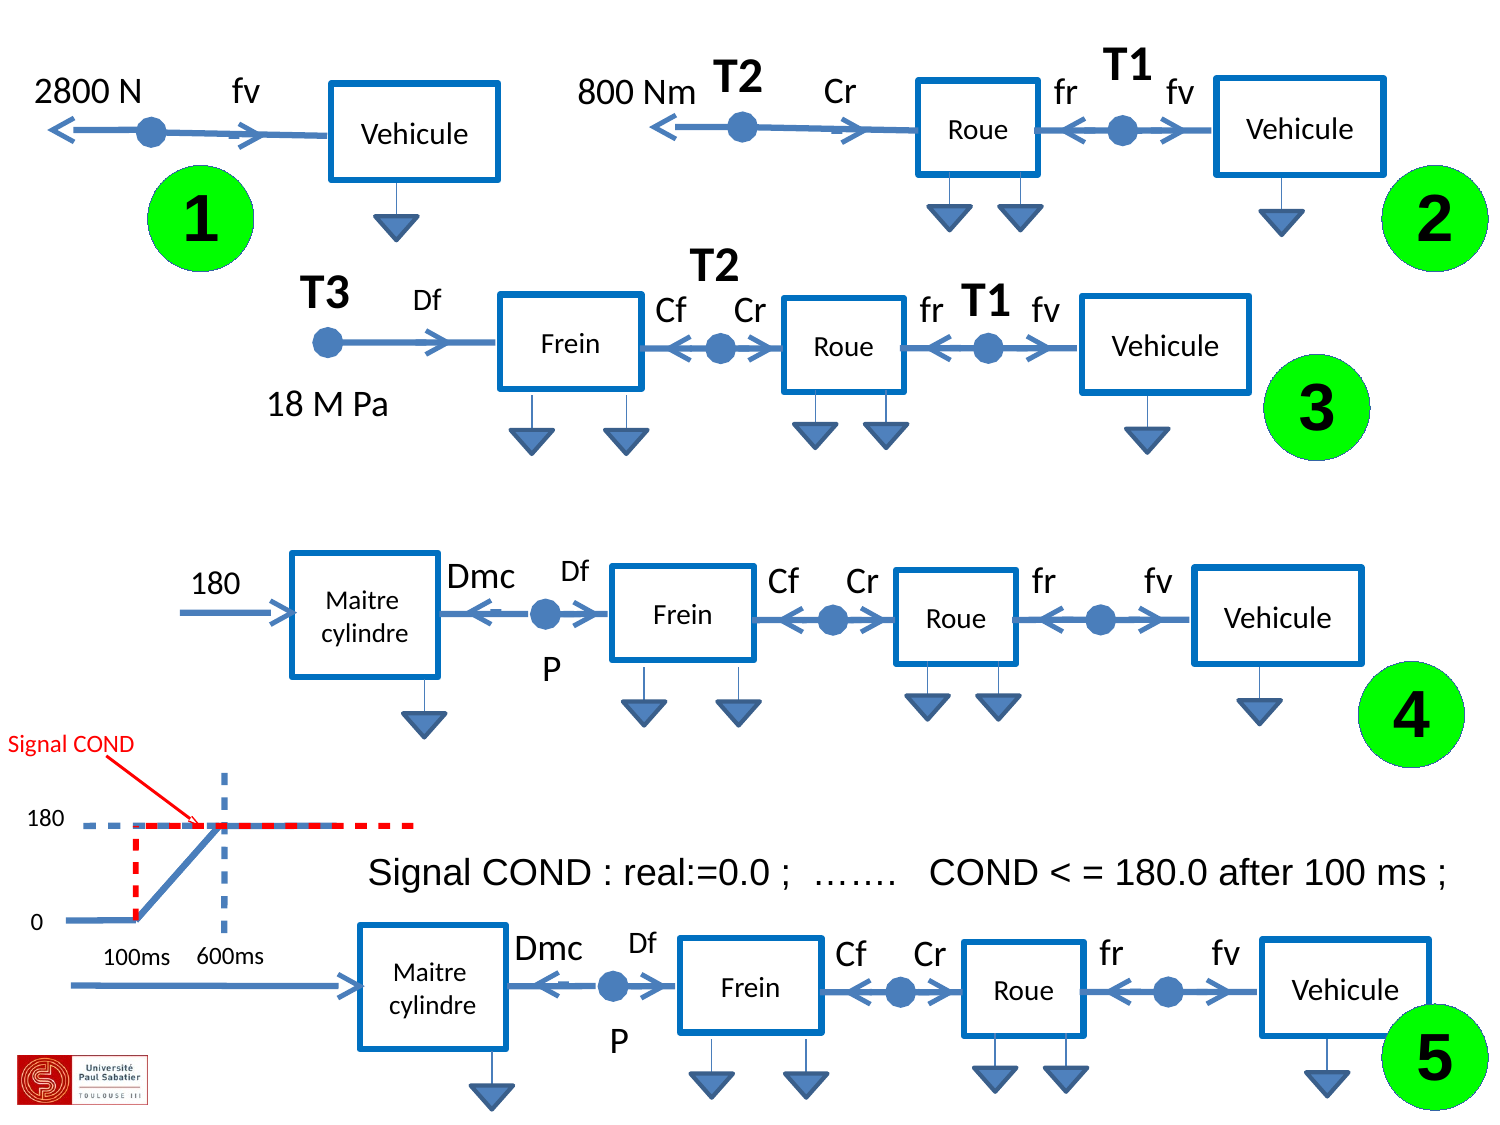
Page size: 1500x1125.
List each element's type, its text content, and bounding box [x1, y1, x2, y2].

text_box fr [1006, 548, 1082, 609]
text_box Dmc [489, 915, 608, 976]
text_box 100ms [87, 933, 181, 978]
text_box 4 [1358, 661, 1465, 768]
text_box fr [894, 277, 944, 338]
text_box Cr [892, 921, 968, 982]
text_box [1260, 210, 1303, 236]
text_box Frein [612, 566, 754, 661]
text_box fv [208, 58, 284, 119]
picture [17, 1055, 148, 1105]
text_box 800 Nm [556, 59, 696, 120]
text_box 5 [1381, 1003, 1489, 1111]
text_box Vehicule [1216, 78, 1384, 175]
text_box Cr [756, 277, 788, 338]
text_box Cf [813, 921, 889, 982]
text_box Df [390, 271, 465, 324]
text_box 180 [132, 553, 298, 609]
text_box [973, 1067, 1017, 1092]
text_box P [527, 636, 577, 697]
text_box Cr [803, 58, 878, 119]
text_box [622, 701, 666, 726]
text_box fv [1121, 548, 1196, 609]
text_box Frein [499, 294, 642, 389]
text_box [999, 206, 1042, 231]
text_box fv [1170, 59, 1218, 120]
text_box fv [1188, 921, 1264, 981]
text_box [977, 695, 1020, 720]
text_box T1 [944, 271, 1028, 362]
text_box 600ms [181, 932, 280, 978]
text_box 3 [1263, 354, 1371, 461]
text_box [375, 216, 418, 241]
text_box Frein [679, 938, 822, 1033]
text_box fv [1028, 277, 1084, 338]
text_box [1044, 1067, 1088, 1092]
text_box Maitre cylindre [292, 552, 439, 678]
text_box Roue [896, 569, 1016, 664]
text_box [928, 206, 971, 231]
text_box Vehicule [1082, 295, 1250, 393]
text_box Vehicule [1262, 939, 1430, 1037]
text_box fr [1074, 921, 1149, 981]
text_box Roue [963, 941, 1084, 1036]
text_box Maitre cylindre [359, 925, 506, 1050]
text_box Cr [825, 549, 900, 609]
text_box [690, 1073, 734, 1098]
text_box [906, 695, 949, 720]
text_box [1238, 700, 1281, 725]
text_box T3 [283, 264, 367, 367]
text_box [717, 701, 760, 726]
text_box Vehicule [1194, 567, 1362, 665]
text_box 180 [11, 793, 80, 839]
text_box 2800 N [3, 58, 173, 119]
text_box [402, 713, 446, 738]
text_box T2 [673, 236, 756, 339]
text_box [1126, 428, 1169, 453]
text_box Roue [783, 298, 904, 393]
text_box Cf [633, 277, 673, 338]
text_box Signal COND : real:=0.0 ; ……. COND < = 180.0 after 100 ms ; [342, 844, 1464, 902]
text_box [1305, 1072, 1349, 1097]
text_box Dmc [422, 543, 541, 604]
text_box T1 [1086, 35, 1170, 126]
text_box Vehicule [331, 83, 499, 181]
text_box fr [1028, 59, 1086, 120]
text_box Df [605, 915, 680, 968]
text_box 2 [1381, 165, 1489, 272]
text_box Signal COND [0, 720, 150, 766]
text_box Cf [746, 549, 821, 609]
text_box [793, 423, 837, 449]
text_box Cf [660, 301, 673, 319]
text_box 1 [147, 165, 254, 272]
text_box [470, 1085, 514, 1110]
text_box [784, 1073, 828, 1098]
text_box T2 [696, 47, 780, 138]
text_box [510, 429, 554, 454]
text_box 0 [15, 897, 59, 943]
text_box Roue [918, 80, 1039, 175]
text_box Df [537, 543, 613, 596]
text_box 18 M Pa [250, 371, 404, 432]
text_box [864, 423, 908, 449]
text_box [604, 429, 648, 454]
text_box P [594, 1009, 644, 1069]
